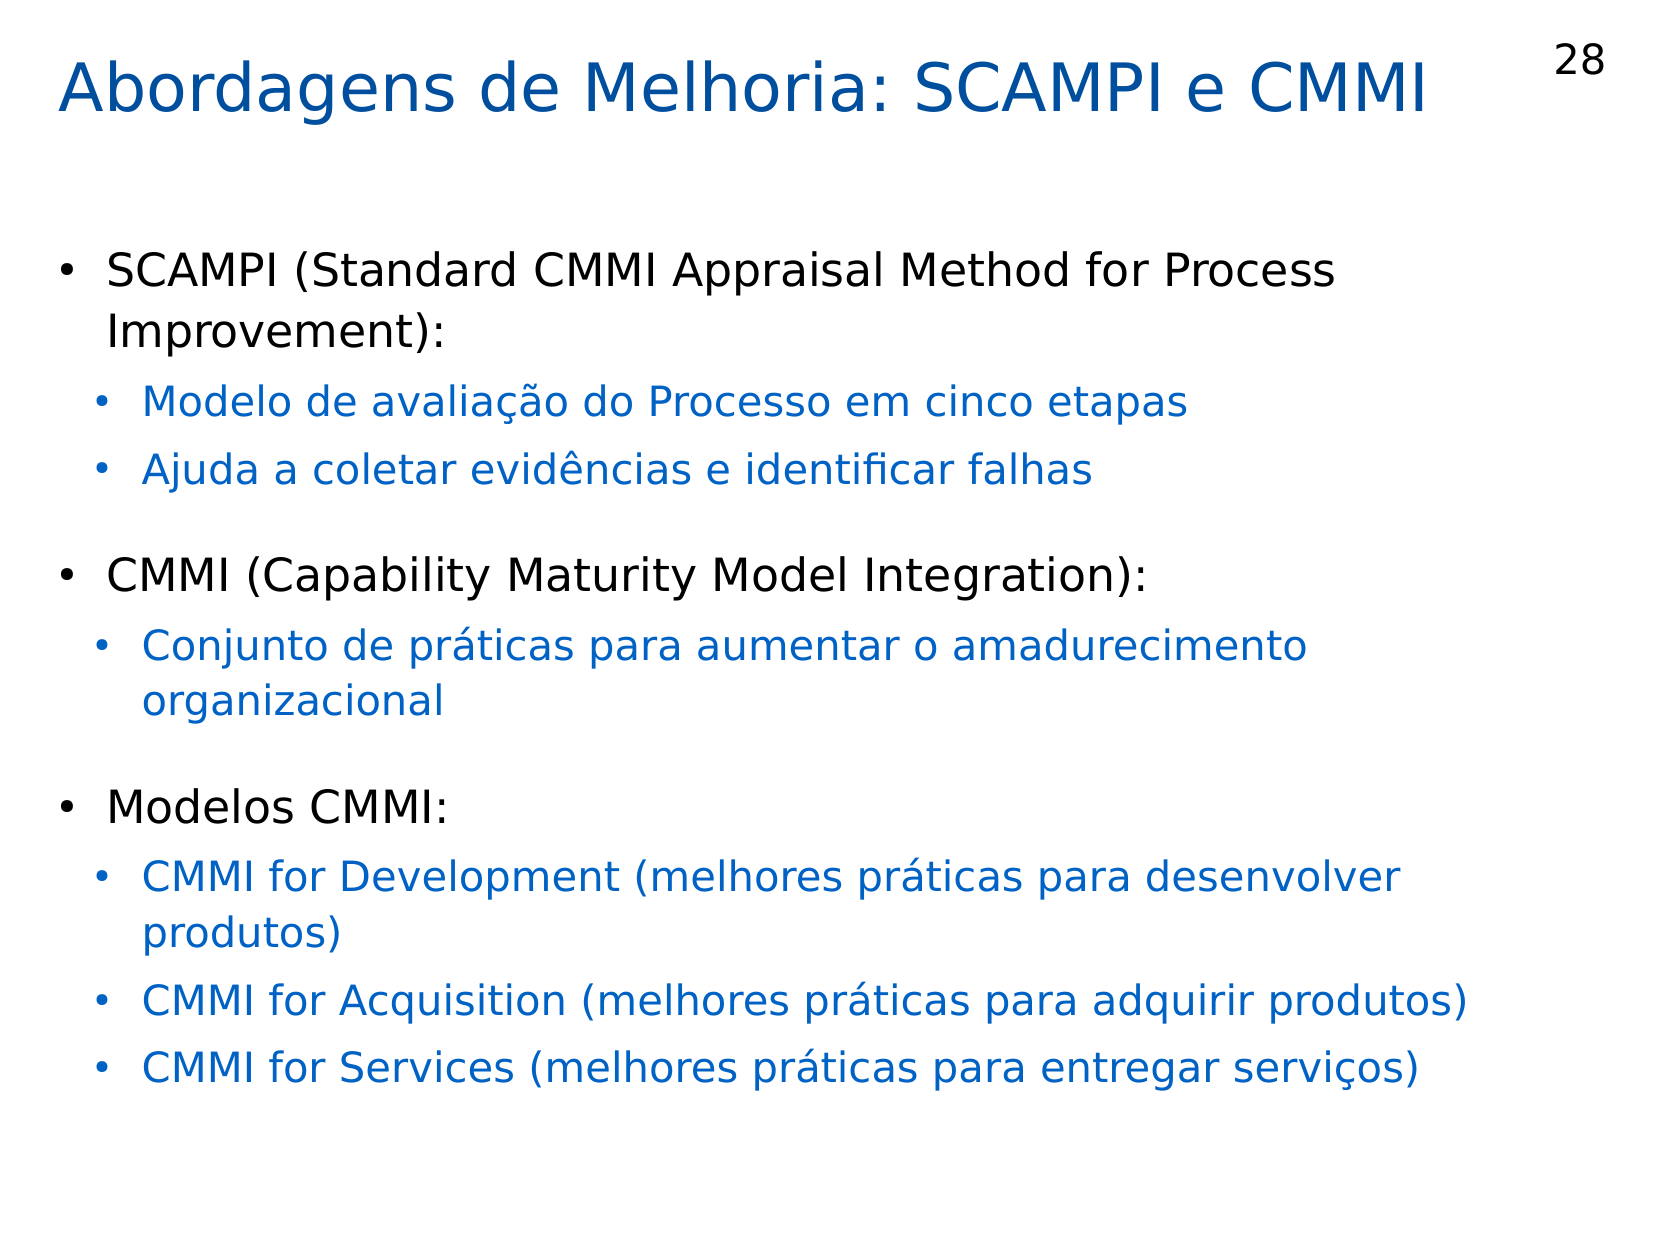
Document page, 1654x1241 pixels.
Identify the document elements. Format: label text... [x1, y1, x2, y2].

title Abordagens de Melhoria: SCAMPI e CMMI [59, 29, 1506, 148]
list SCAMPI (Standard CMMI Appraisal Method for Process Improvement): Modelo de avaliação do Processo em cinco etapas Ajuda a coletar evidências e identificar falhas CMMI (Capability Maturity Model Integration): Conjunto de práticas para aumentar o amadurecimento organizacional Modelos CMMI: CMMI for Development (melhores práticas para desenvolver produtos) CMMI for Acquisition (melhores práticas para adquirir produtos) CMMI for Services (melhores práticas para entregar serviços) [59, 236, 1595, 1211]
